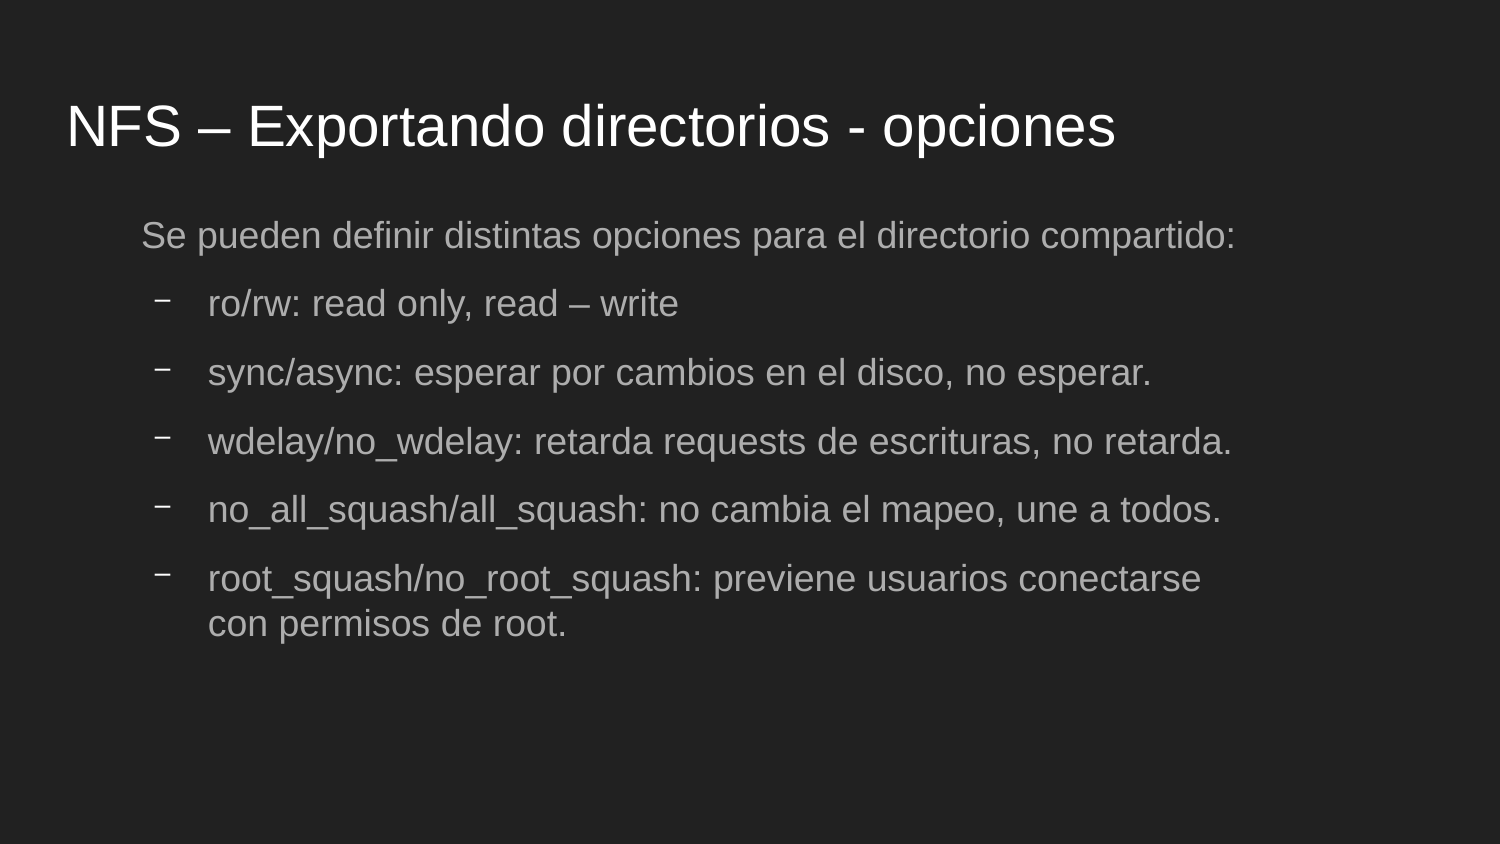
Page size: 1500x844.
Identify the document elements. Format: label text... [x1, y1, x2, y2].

title NFS – Exportando directorios - opciones [51, 72, 1449, 167]
list Se pueden definir distintas opciones para el directorio compartido: ro/rw: read only, read – write sync/async: esperar por cambios en el disco, no esperar. wdelay/no_wdelay: retarda requests de escrituras, no retarda. no_all_squash/all_squash: no cambia el mapeo, une a todos. root_squash/no_root_squash: previene usuarios conectarse con permisos de root. [51, 189, 1261, 750]
